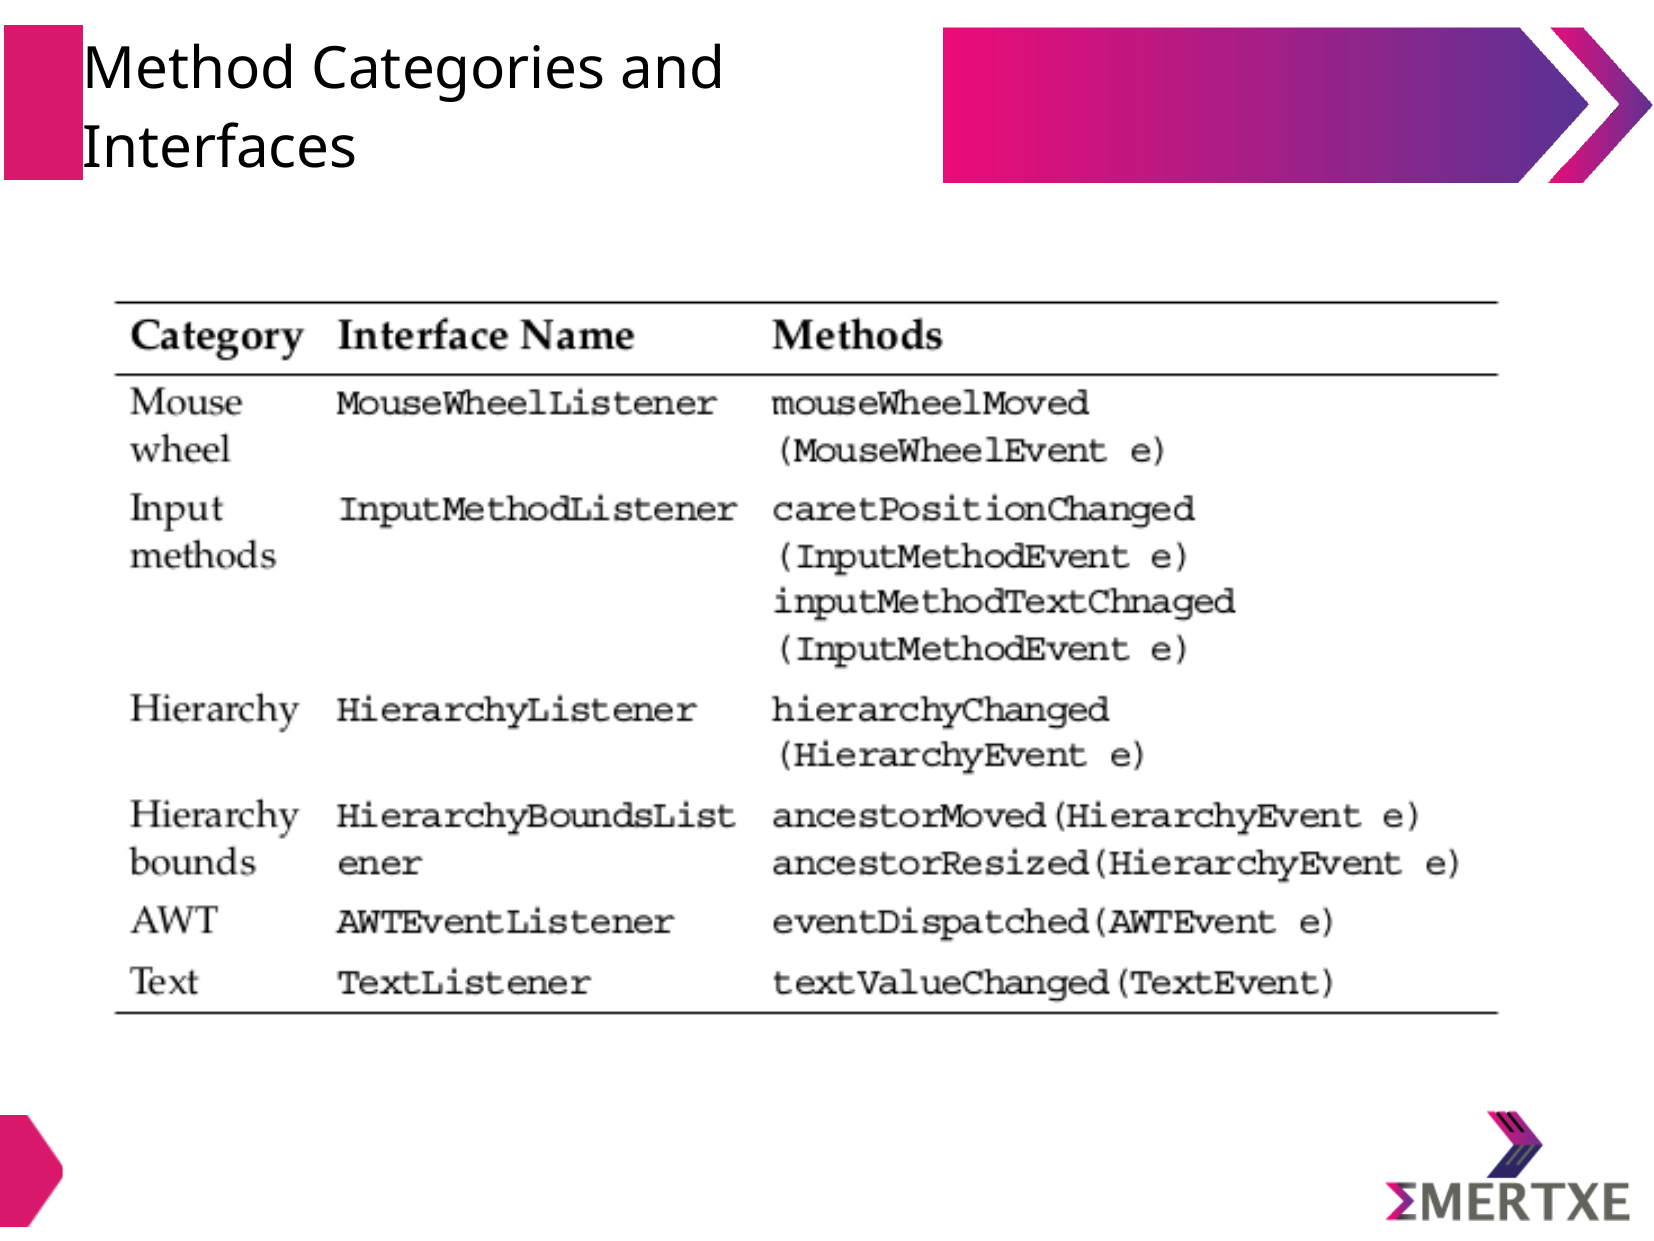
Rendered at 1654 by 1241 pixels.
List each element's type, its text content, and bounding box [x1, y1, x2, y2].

picture [1571, 27, 1653, 183]
picture [1385, 1107, 1631, 1221]
title Method Categories and Interfaces [82, 2, 1571, 210]
picture [90, 284, 1531, 1036]
